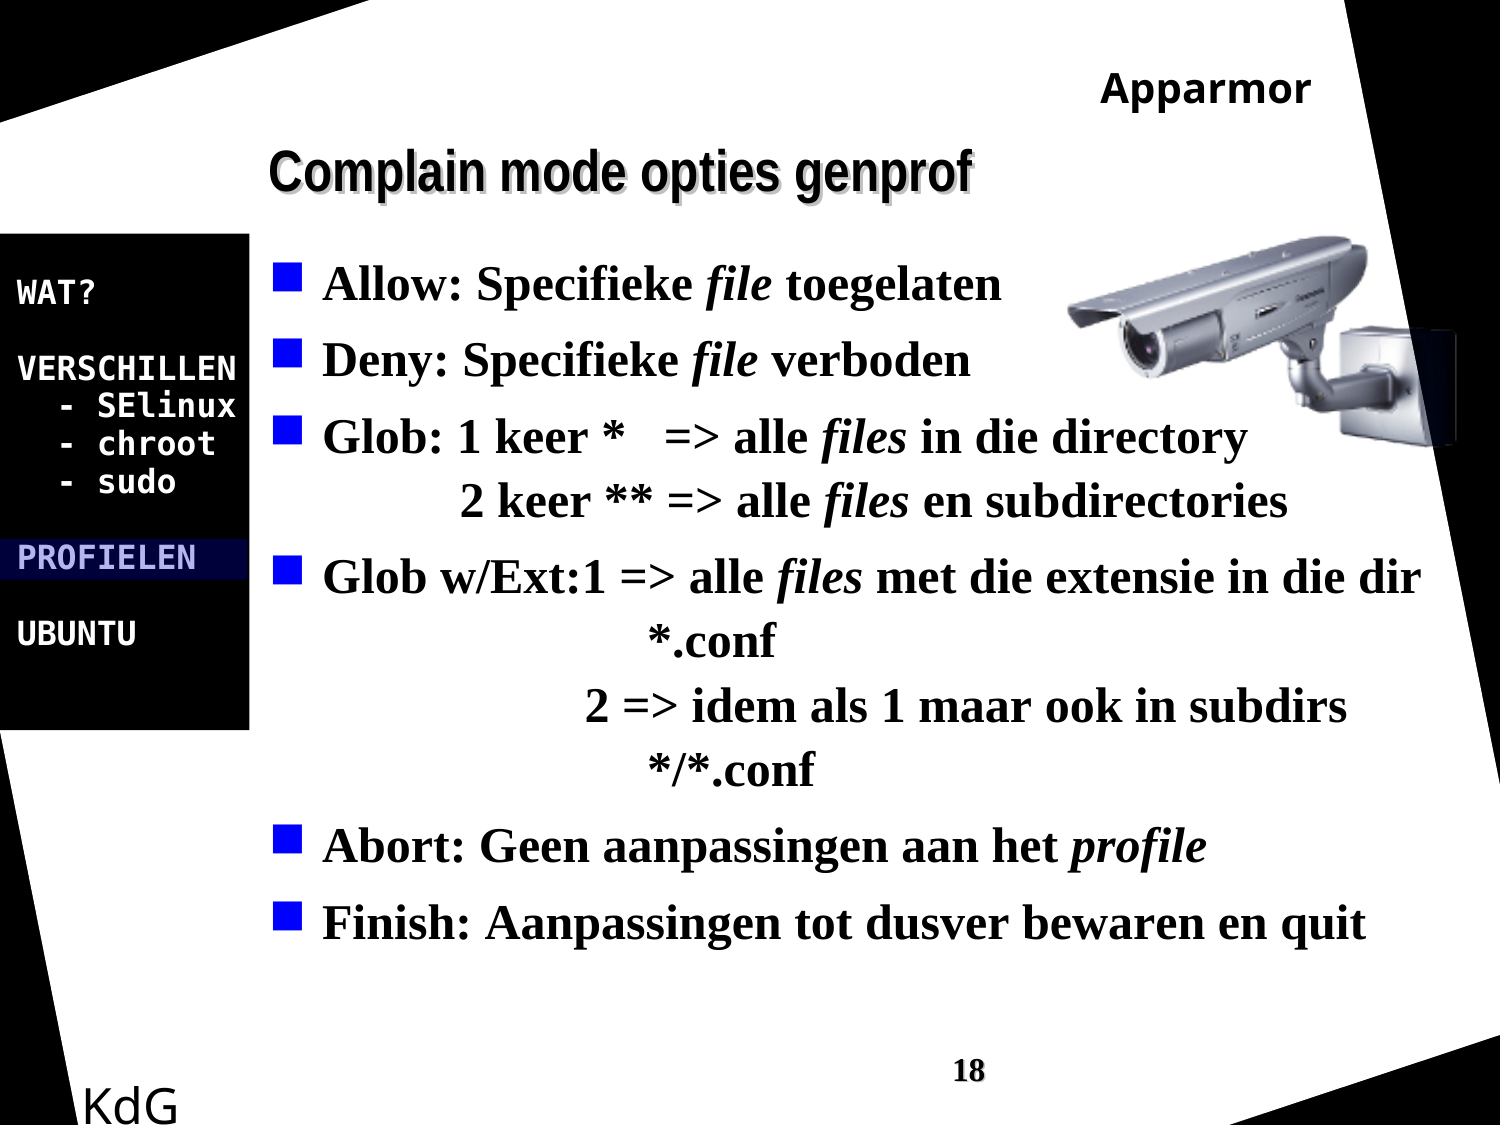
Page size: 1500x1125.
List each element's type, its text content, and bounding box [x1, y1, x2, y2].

list Allow: Specifieke file toegelaten Deny: Specifieke file verboden Glob: 1 keer * => alle files in die directory 2 keer ** => alle files en subdirectories Glob w/Ext:1 => alle files met die extensie in die dir *.conf 2 => idem als 1 maar ook in subdirs */*.conf Abort: Geen aanpassingen aan het profile Finish: Aanpassingen tot dusver bewaren en quit [268, 246, 1468, 976]
title Complain mode opties genprof [268, 49, 1415, 246]
text_box [0, 539, 248, 580]
picture [1053, 218, 1471, 460]
